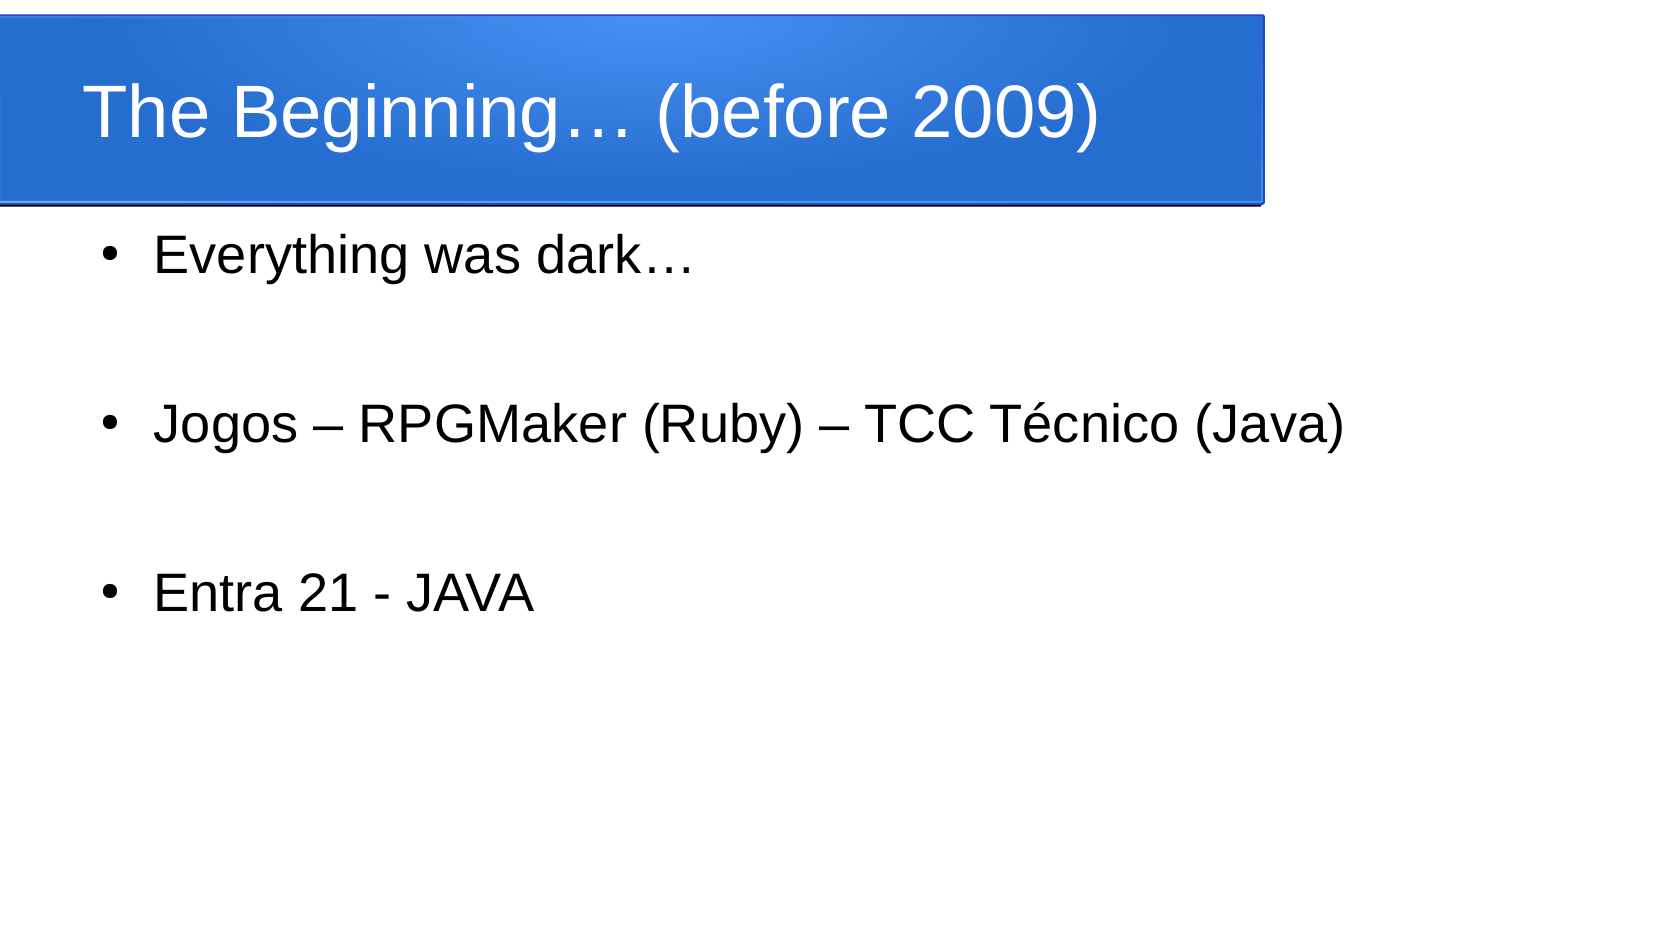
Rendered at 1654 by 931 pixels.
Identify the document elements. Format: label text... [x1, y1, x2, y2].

list Everything was dark… Jogos – RPGMaker (Ruby) – TCC Técnico (Java) Entra 21 - JAVA [82, 224, 1571, 764]
title The Beginning… (before 2009) [82, 35, 1235, 189]
